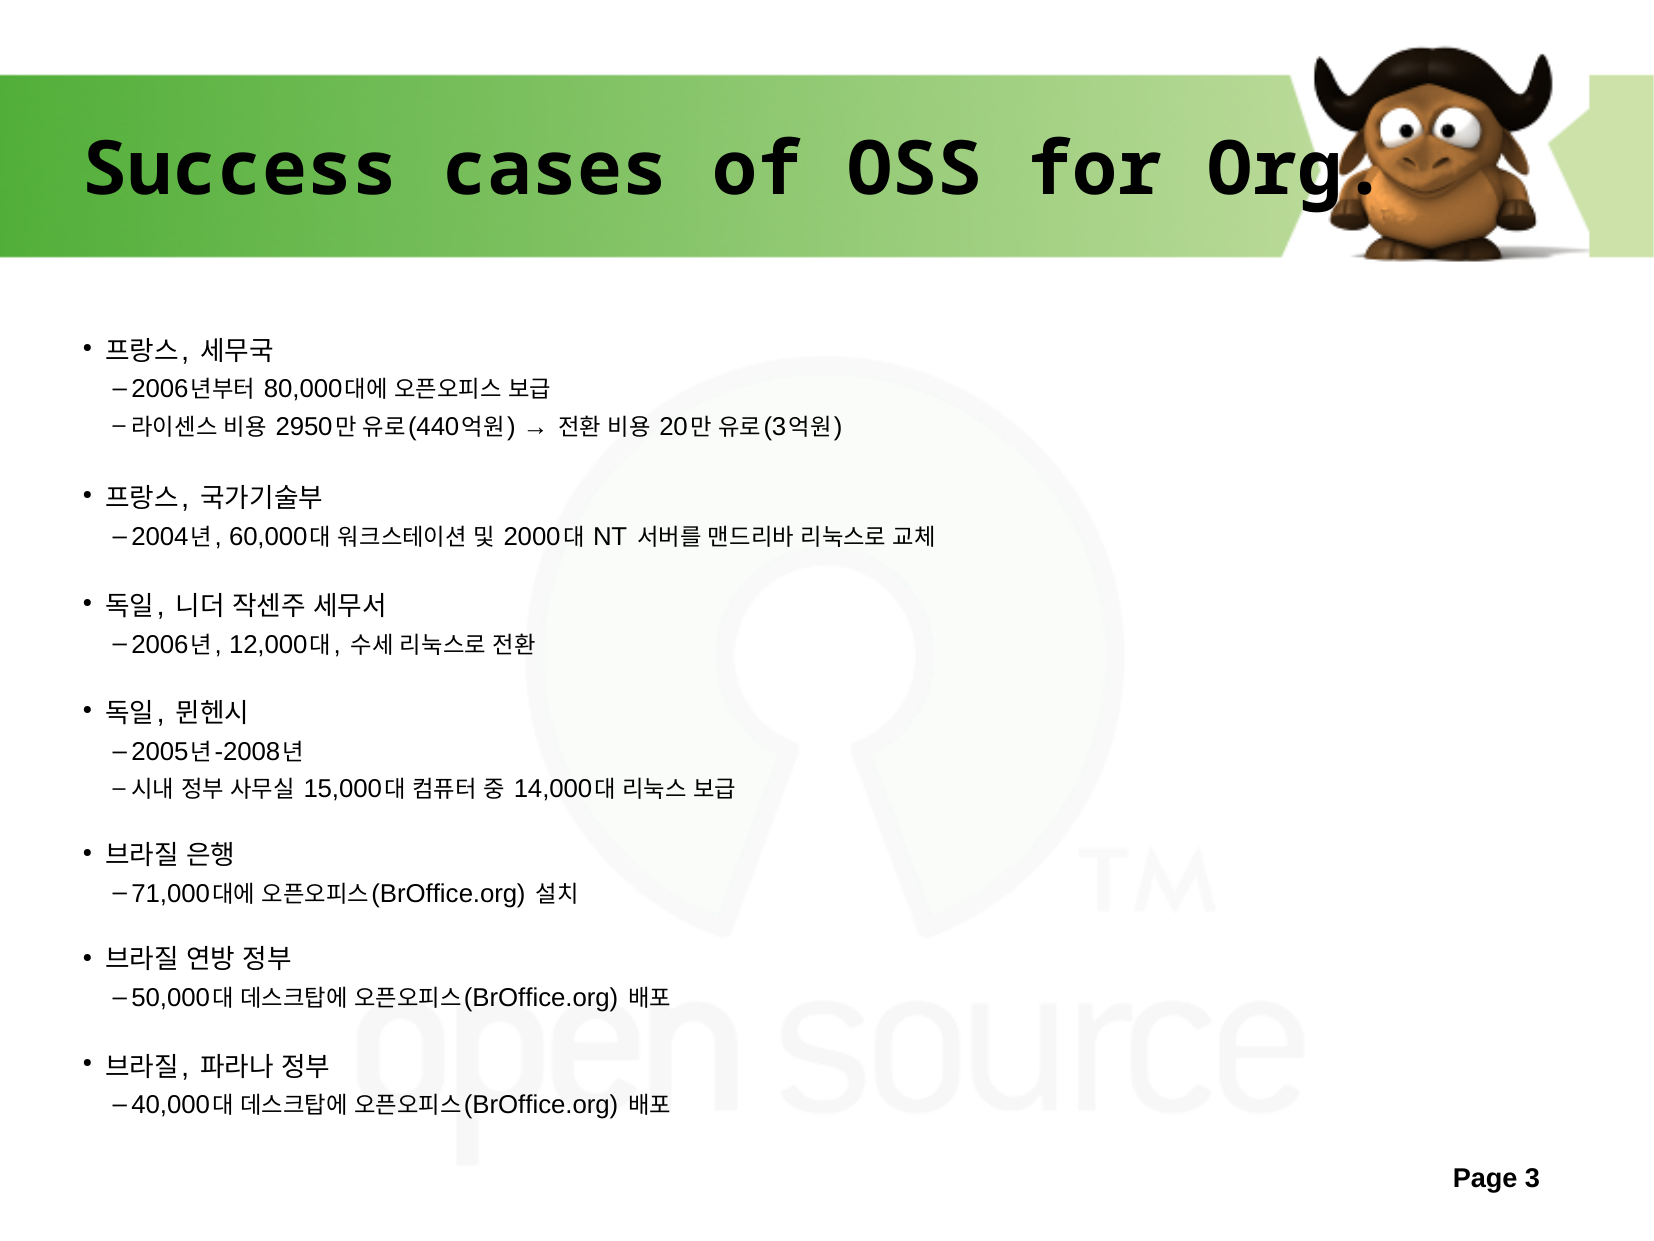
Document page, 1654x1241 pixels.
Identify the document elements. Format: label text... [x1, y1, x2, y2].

list 프랑스, 세무국 2006년부터 80,000대에 오픈오피스 보급 라이센스 비용 2950만 유로(440억원) → 전환 비용 20만 유로(3억원) 프랑스, 국가기술부 2004년, 60,000대 워크스테이션 및 2000대 NT 서버를 맨드리바 리눅스로 교체 독일, 니더 작센주 세무서 2006년, 12,000대, 수세 리눅스로 전환 독일, 뮌헨시 2005년-2008년 시내 정부 사무실 15,000대 컴퓨터 중 14,000대 리눅스 보급 브라질 은행 71,000대에 오픈오피스(BrOffice.org) 설치 브라질 연방 정부 50,000대 데스크탑에 오픈오피스(BrOffice.org) 배포 브라질, 파라나 정부 40,000대 데스크탑에 오픈오피스(BrOffice.org) 배포 [82, 330, 1571, 1134]
title Success cases of OSS for Org. [82, 61, 1571, 269]
picture [0, 0, 1654, 1241]
